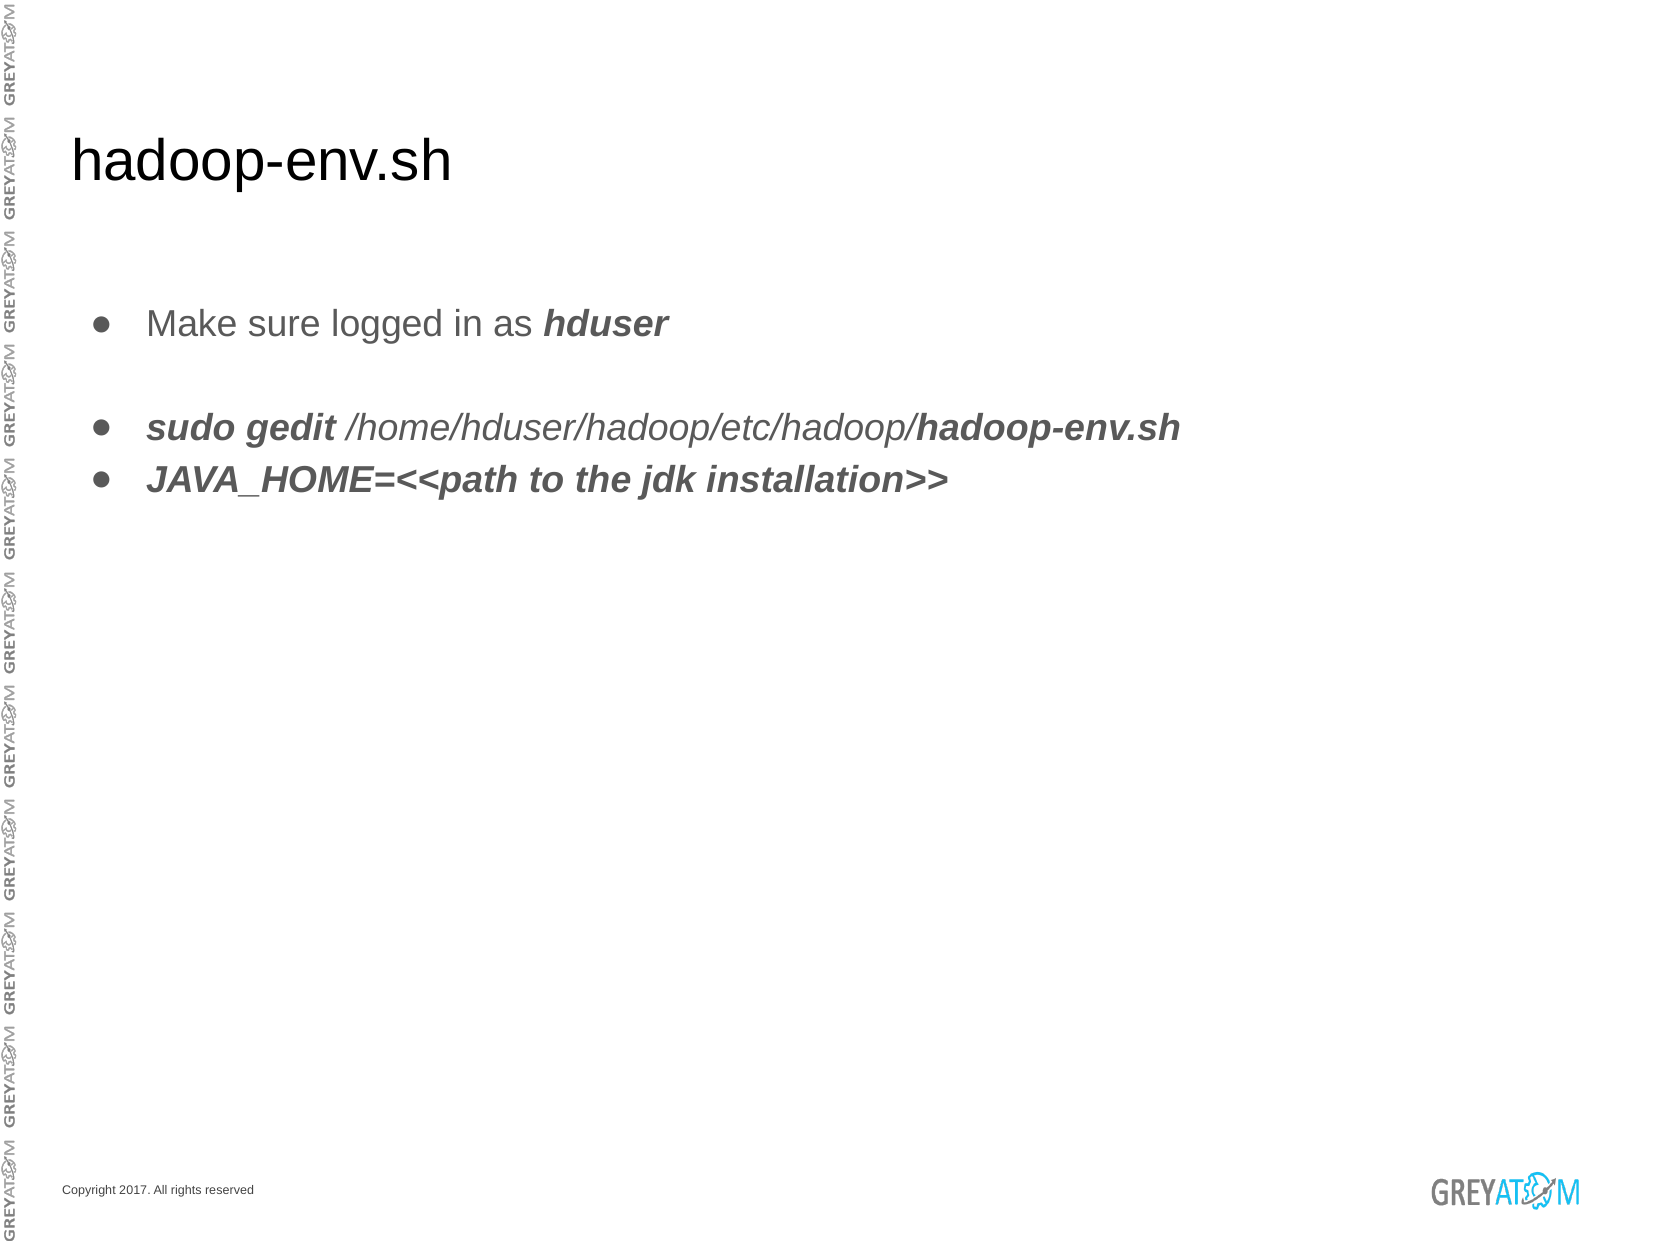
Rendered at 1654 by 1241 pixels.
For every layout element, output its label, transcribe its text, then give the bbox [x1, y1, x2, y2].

picture [1, 344, 17, 447]
picture [1, 912, 17, 1015]
picture [1, 1140, 17, 1241]
picture [1, 572, 17, 674]
picture [1, 4, 17, 106]
picture [1, 685, 17, 788]
picture [1, 117, 17, 220]
picture [1, 799, 17, 901]
text_box hadoop-env.sh [56, 107, 1597, 245]
picture [1, 1026, 17, 1128]
picture [1, 231, 17, 333]
picture [1, 458, 17, 560]
text_box Make sure logged in as hduser sudo gedit /home/hduser/hadoop/etc/hadoop/hadoop-env.sh JAVA_HOME=<<path to the jdk installation>> [56, 277, 1597, 1102]
picture [1430, 1168, 1581, 1212]
